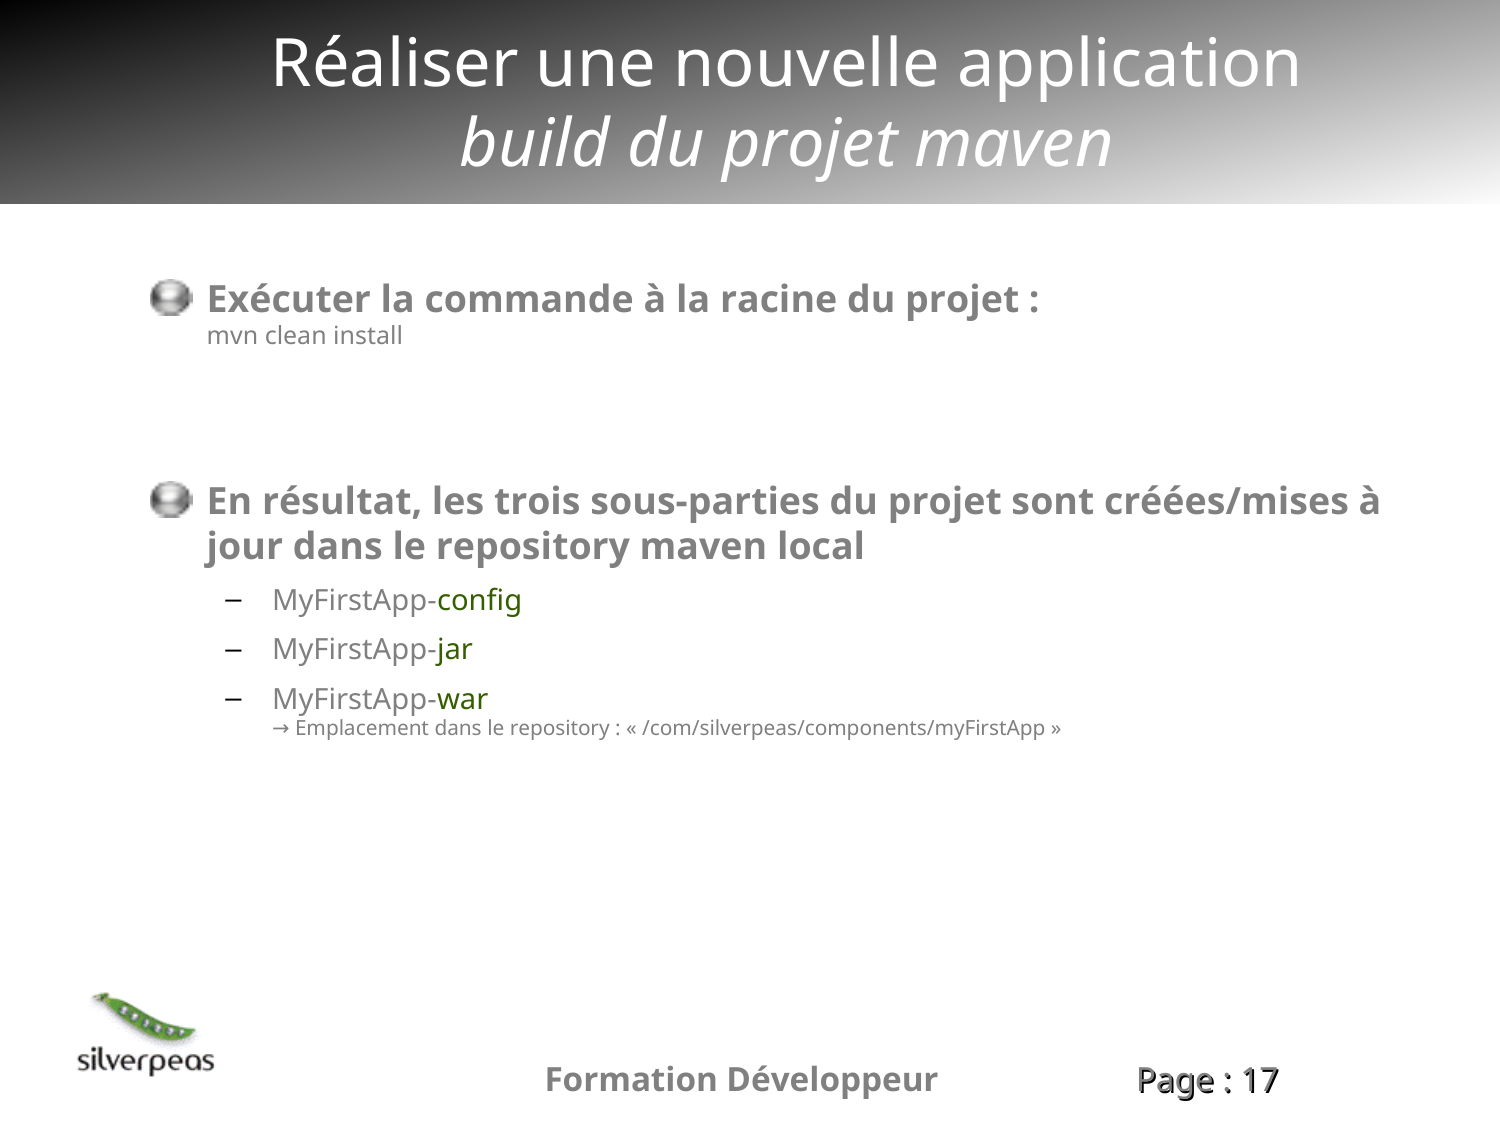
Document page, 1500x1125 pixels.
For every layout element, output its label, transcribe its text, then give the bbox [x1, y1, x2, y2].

picture [68, 985, 225, 1083]
list Exécuter la commande à la racine du projet : mvn clean install En résultat, les trois sous-parties du projet sont créées/mises à jour dans le repository maven local MyFirstApp-config MyFirstApp-jar MyFirstApp-war → Emplacement dans le repository : « /com/silverpeas/components/myFirstApp » [135, 267, 1411, 1025]
title Réaliser une nouvelle application build du projet maven [206, 0, 1369, 201]
